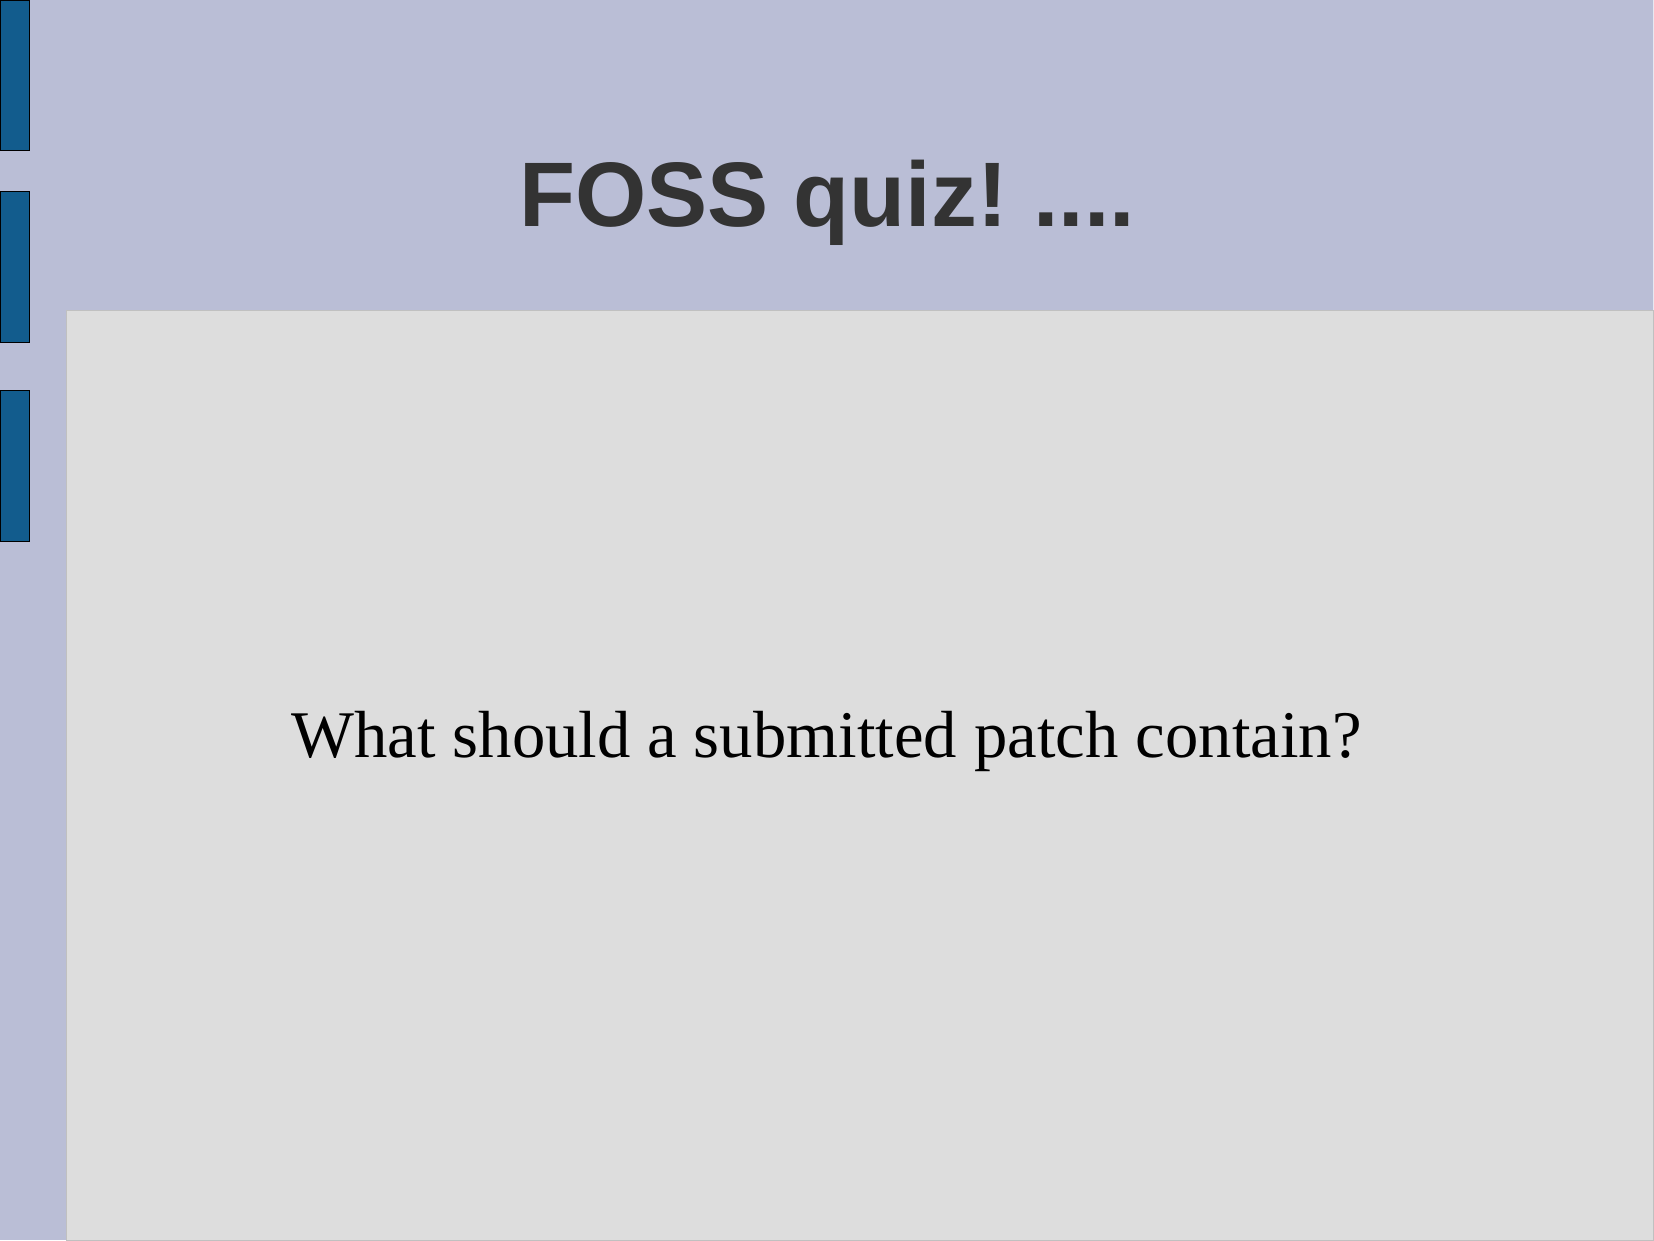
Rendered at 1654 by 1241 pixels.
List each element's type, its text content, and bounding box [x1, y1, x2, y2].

title FOSS quiz! .... [121, 98, 1534, 291]
subtitle What should a submitted patch contain? [121, 352, 1534, 1119]
